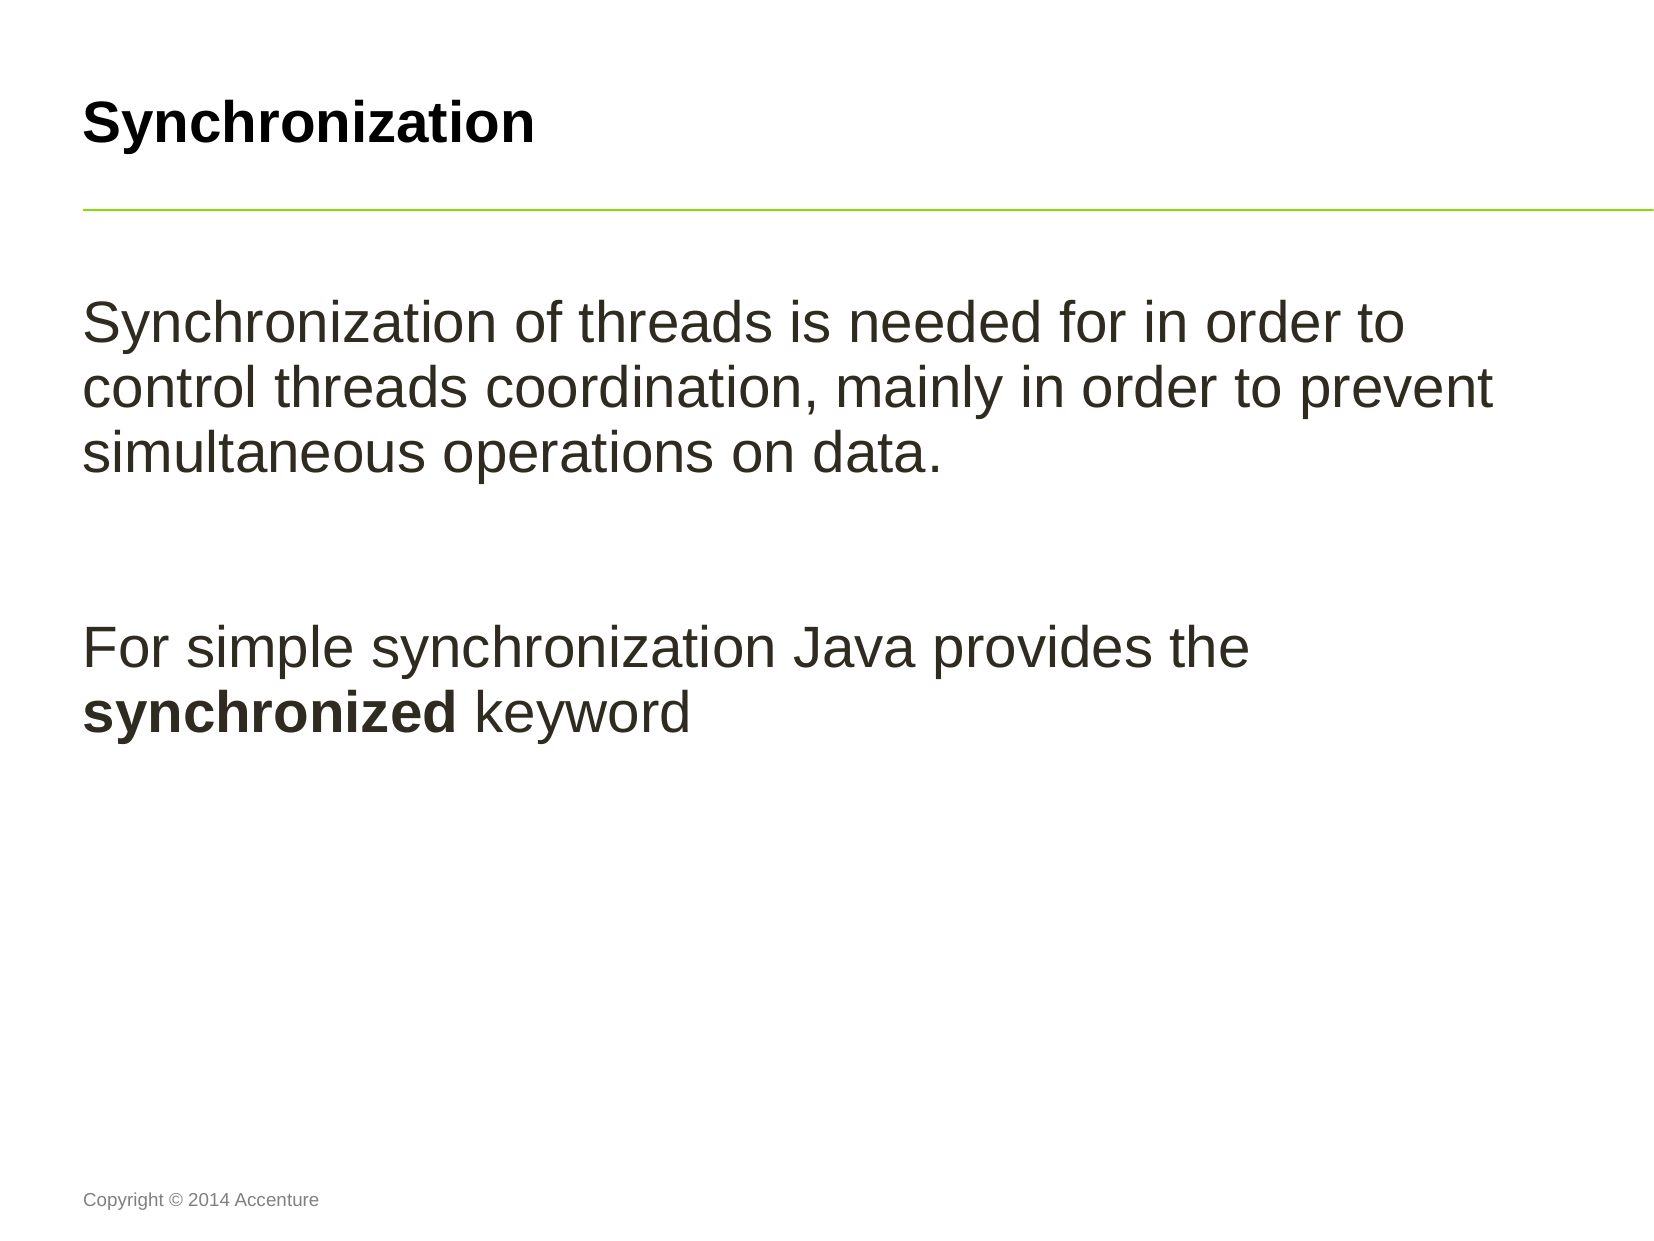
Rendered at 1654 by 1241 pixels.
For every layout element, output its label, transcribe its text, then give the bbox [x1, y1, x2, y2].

list Synchronization of threads is needed for in order to control threads coordination, mainly in order to prevent simultaneous operations on data. For simple synchronization Java provides the synchronized keyword [82, 290, 1538, 1010]
title Synchronization [82, 49, 1571, 196]
